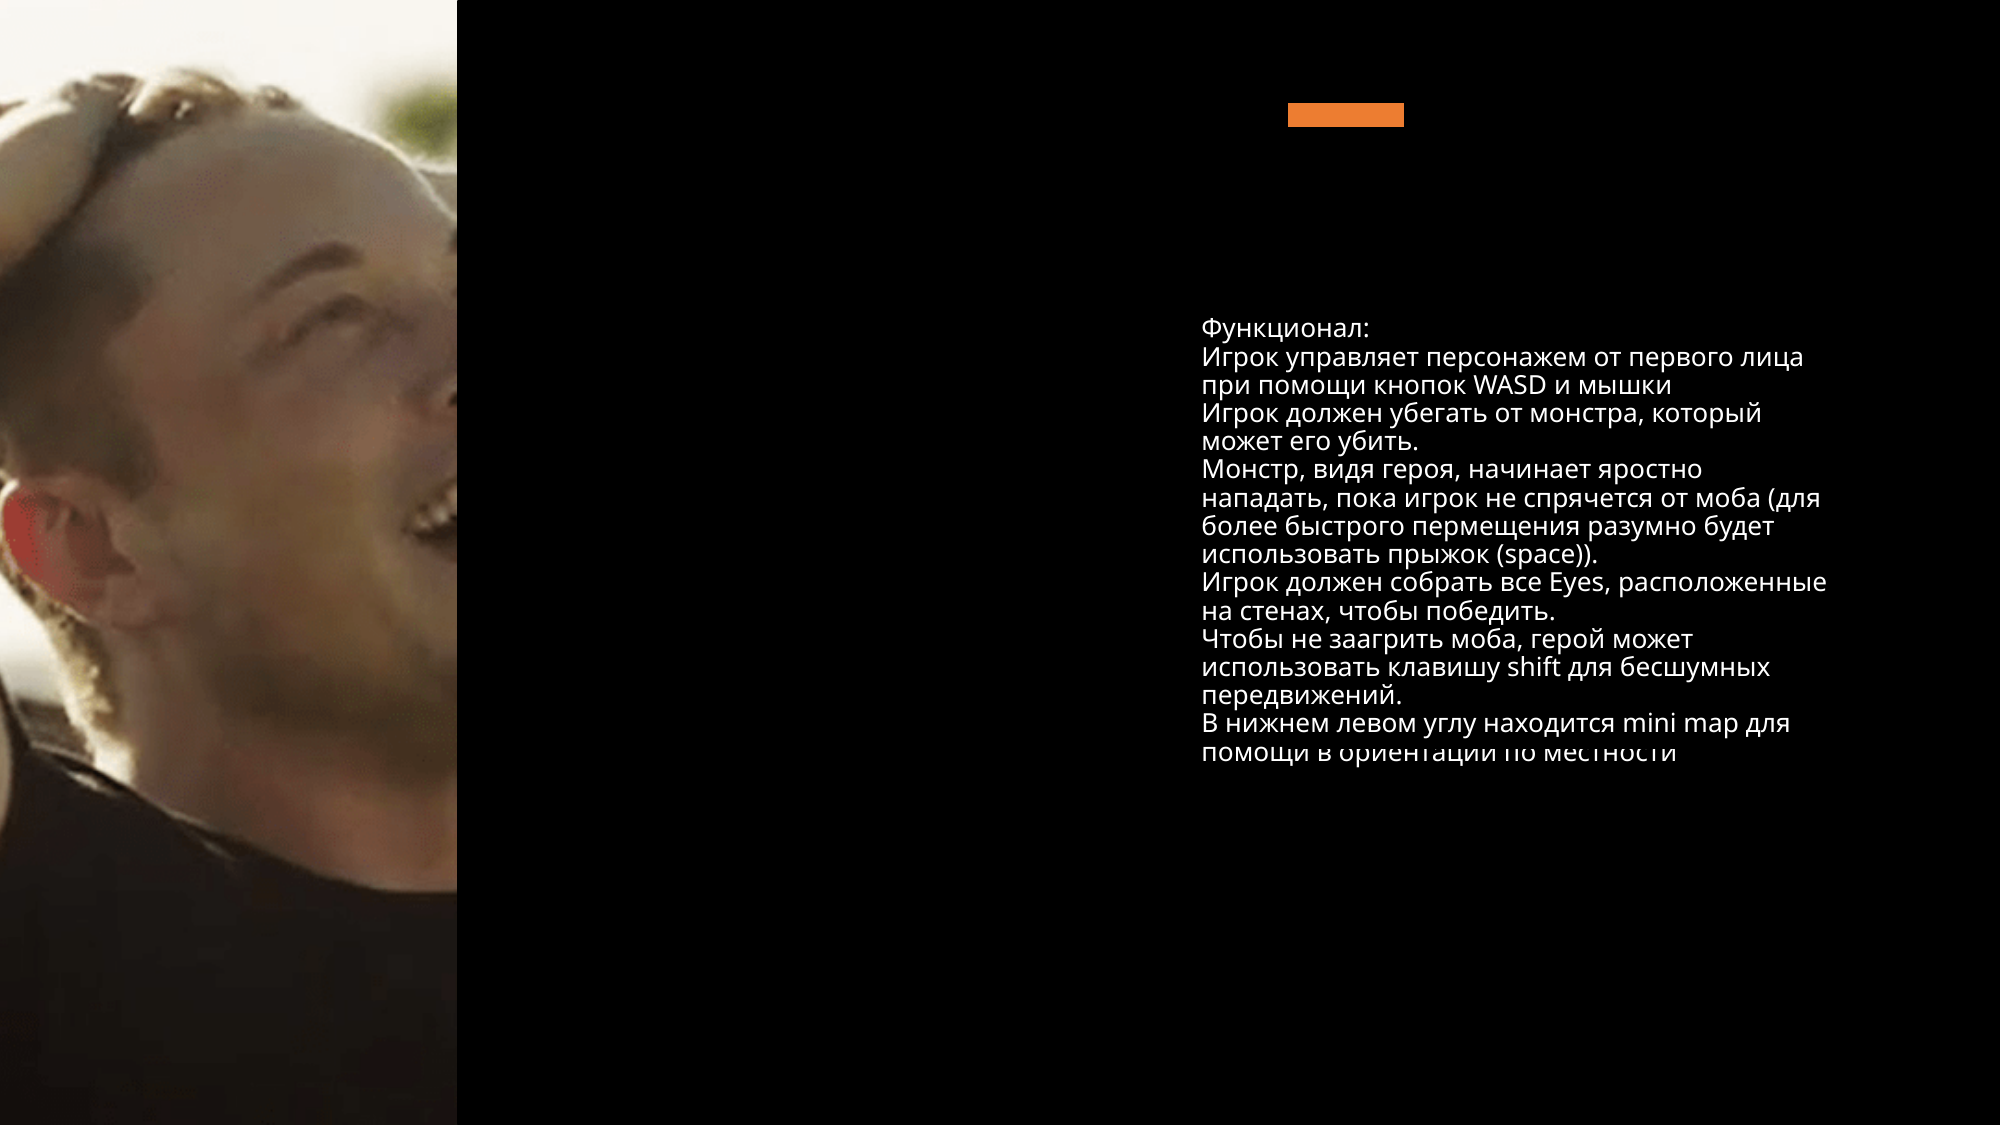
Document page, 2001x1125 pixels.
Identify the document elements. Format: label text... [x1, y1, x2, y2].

title Функционал: Игрок управляет персонажем от первого лица при помощи кнопок WASD и мышки Игрок должен убегать от монстра, который может его убить. Монстр, видя героя, начинает яростно нападать, пока игрок не спрячется от моба (для более быстрого пермещения разумно будет использовать прыжок (space)). Игрок должен собрать все Eyes, расположенные на стенах, чтобы победить. Чтобы не заагрить моба, герой может использовать клавишу shift для бесшумных передвижений. В нижнем левом углу находится mini map для помощи в ориентации по местности [1186, 301, 1847, 798]
text_box [457, 0, 2000, 1125]
picture [0, 0, 457, 1125]
